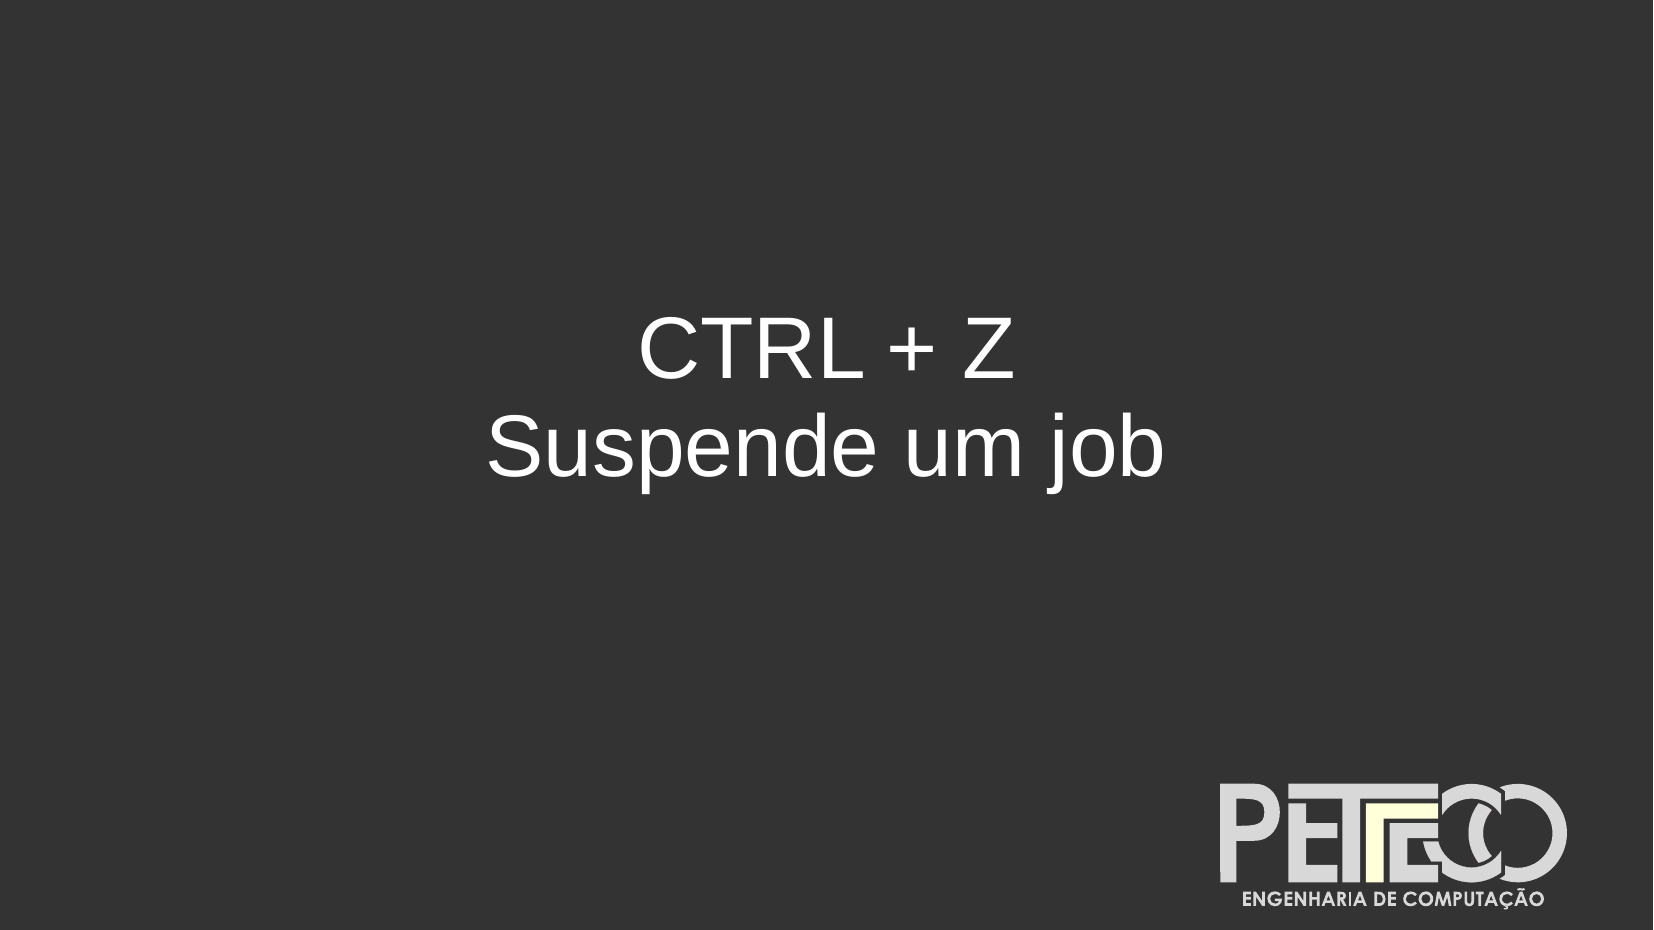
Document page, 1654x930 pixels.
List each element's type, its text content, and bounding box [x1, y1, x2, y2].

subtitle CTRL + Z Suspende um job [82, 37, 1571, 757]
